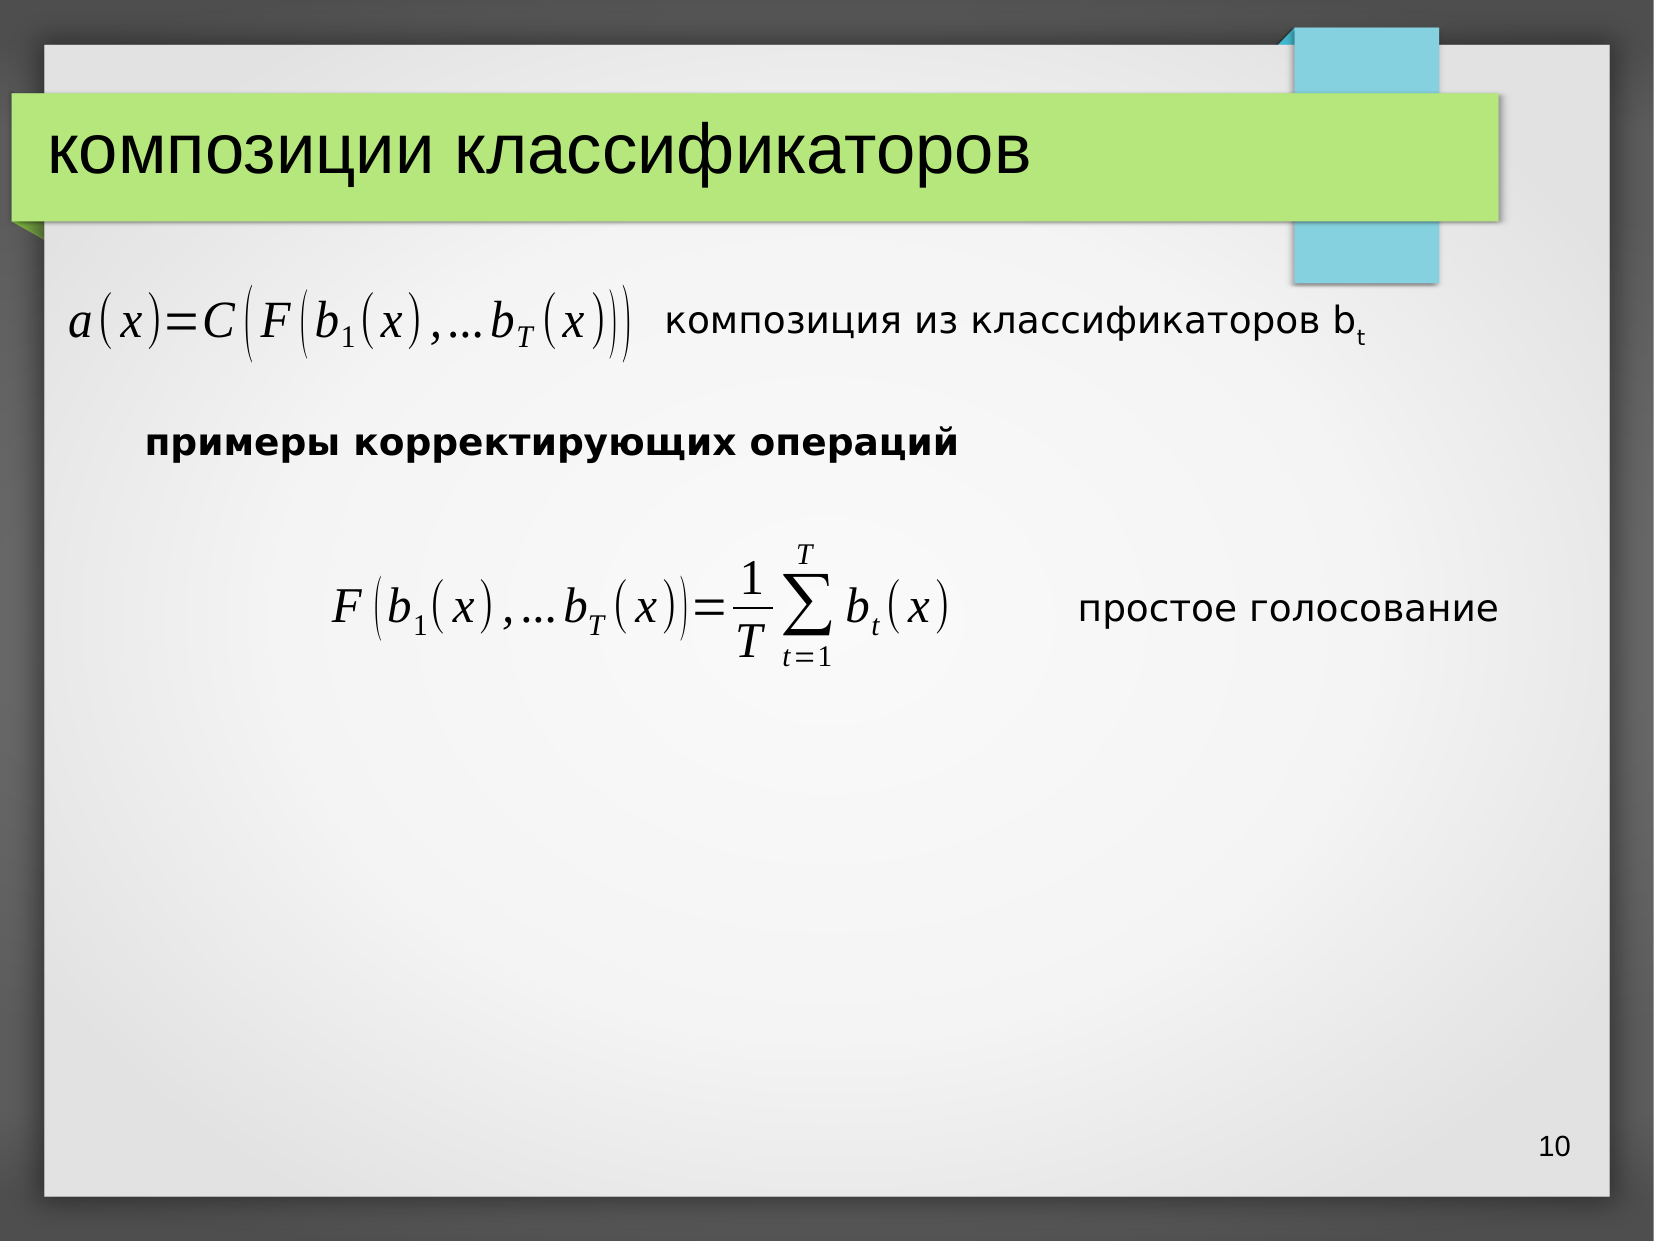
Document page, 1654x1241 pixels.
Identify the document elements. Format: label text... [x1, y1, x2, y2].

text_box простое голосование [1062, 579, 1560, 638]
text_box композиция из классификаторов bt [649, 291, 1453, 359]
title композиции классификаторов [47, 109, 1501, 189]
chart [322, 537, 957, 674]
picture [0, 0, 1654, 1241]
text_box примеры корректирующих операций [129, 413, 1300, 485]
chart [60, 282, 638, 367]
